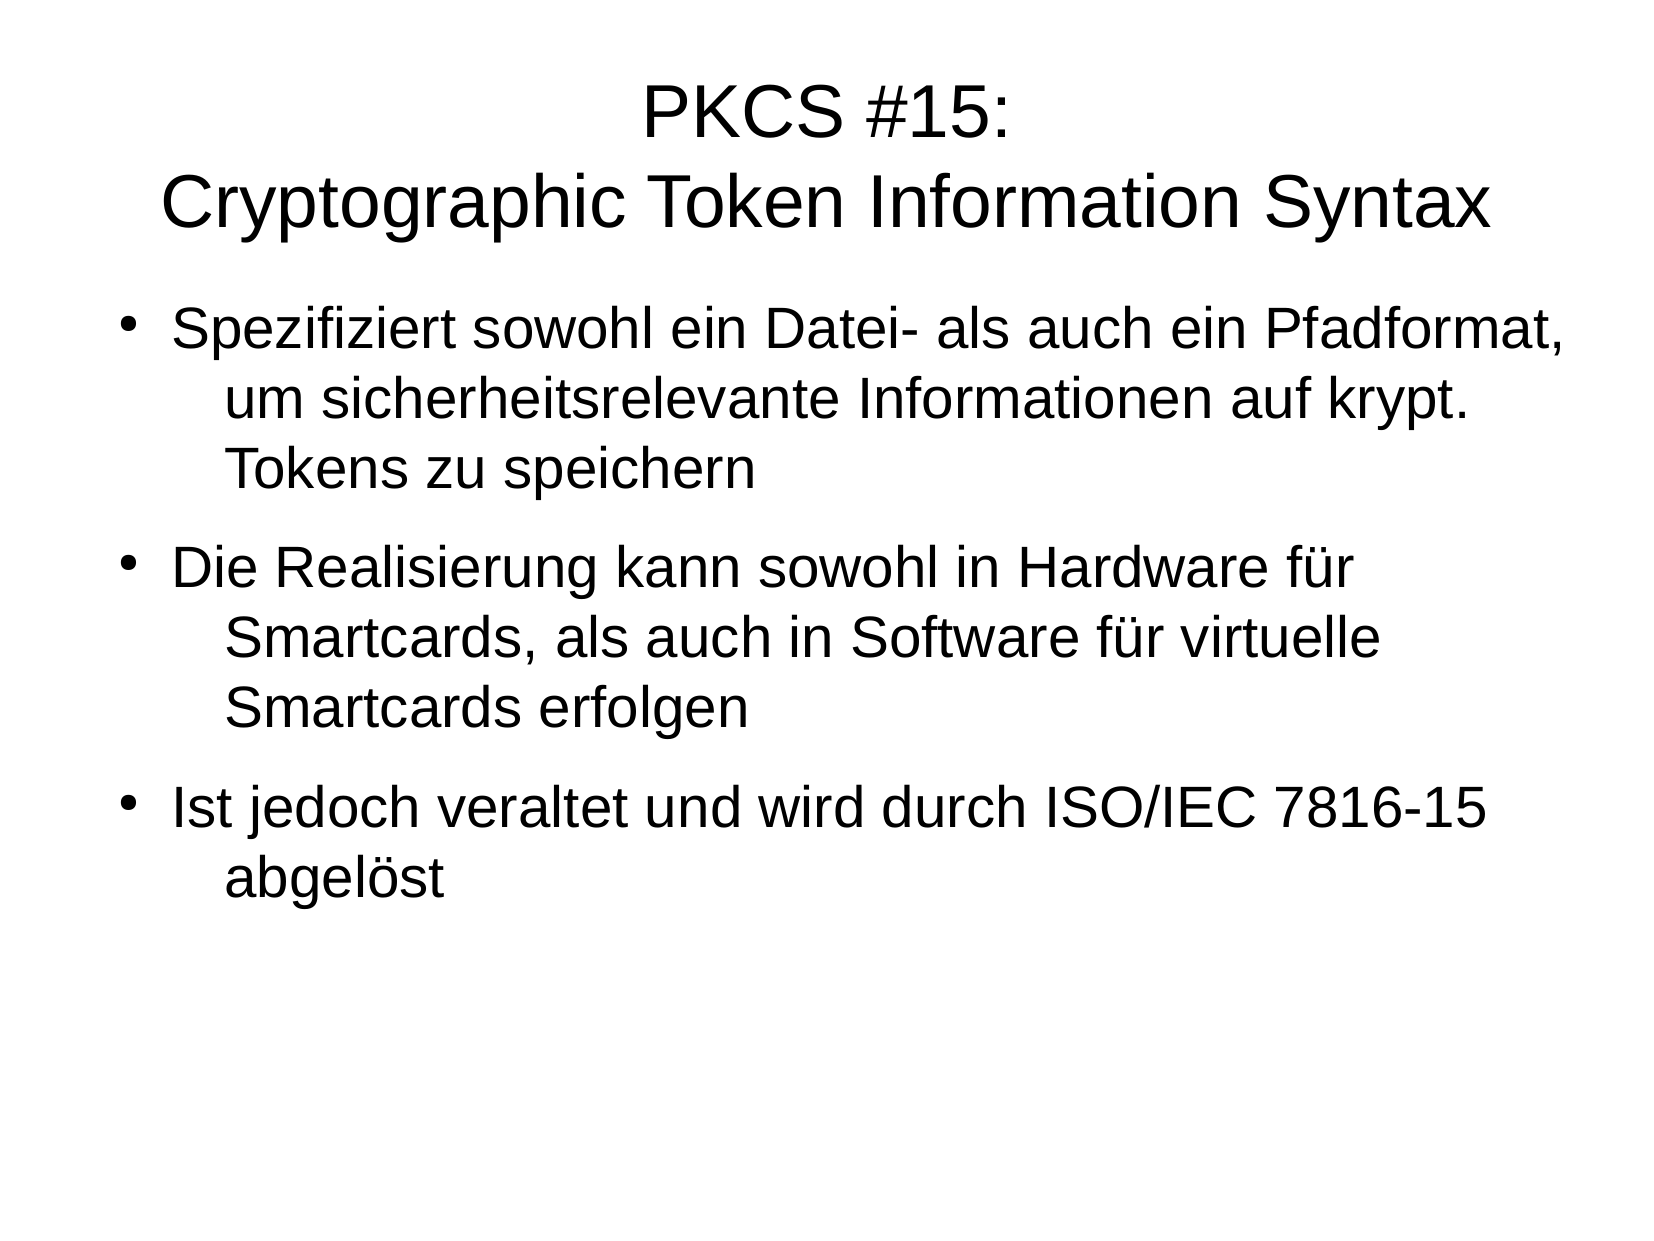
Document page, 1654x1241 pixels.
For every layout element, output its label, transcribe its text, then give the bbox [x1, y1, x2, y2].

text_box Spezifiziert sowohl ein Datei- als auch ein Pfadformat, um sicherheitsrelevante Informationen auf krypt. Tokens zu speichern Die Realisierung kann sowohl in Hardware für Smartcards, als auch in Software für virtuelle Smartcards erfolgen Ist jedoch veraltet und wird durch ISO/IEC 7816-15 abgelöst [82, 290, 1571, 1010]
text_box PKCS #15: Cryptographic Token Information Syntax [82, 49, 1571, 257]
